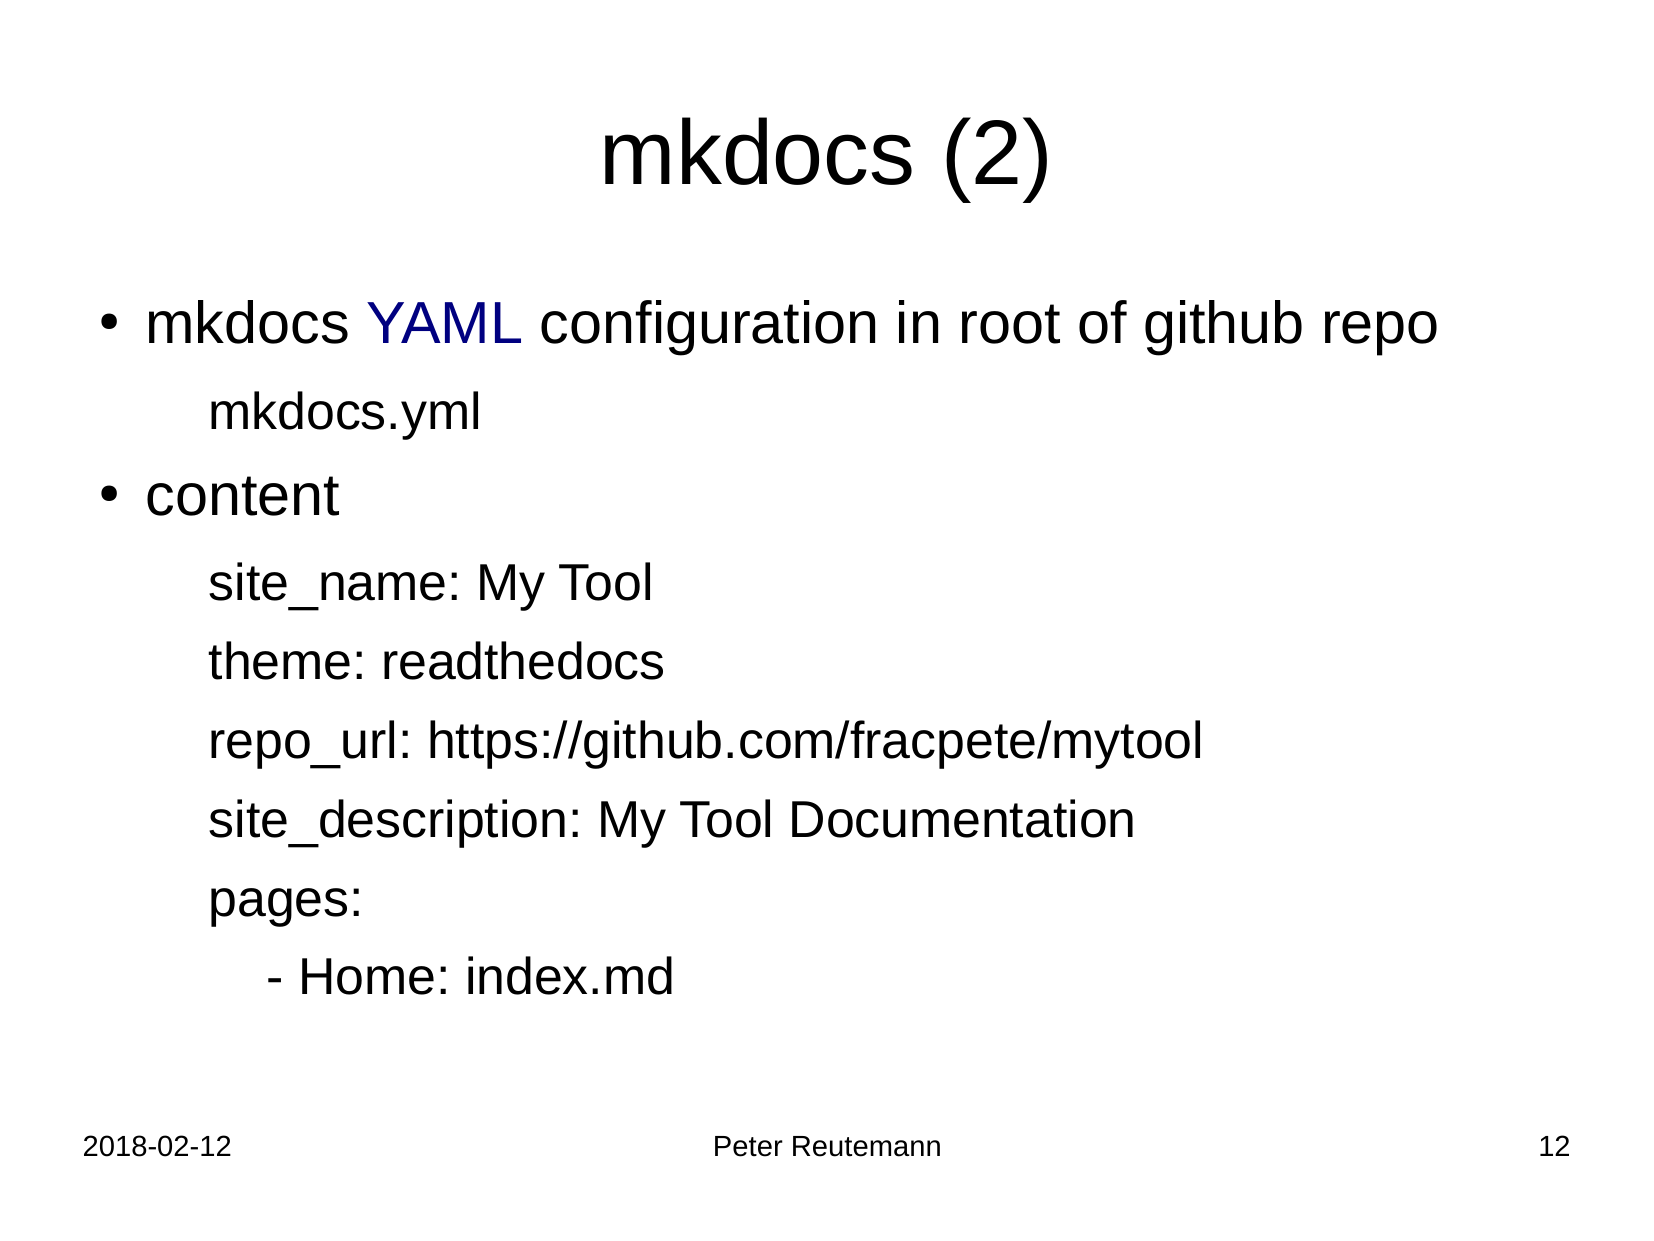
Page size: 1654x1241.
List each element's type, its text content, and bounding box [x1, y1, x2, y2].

list mkdocs YAML configuration in root of github repo mkdocs.yml content site_name: My Tool theme: readthedocs repo_url: https://github.com/fracpete/mytool site_description: My Tool Documentation pages: - Home: index.md [82, 290, 1538, 1010]
title mkdocs (2) [82, 49, 1571, 257]
